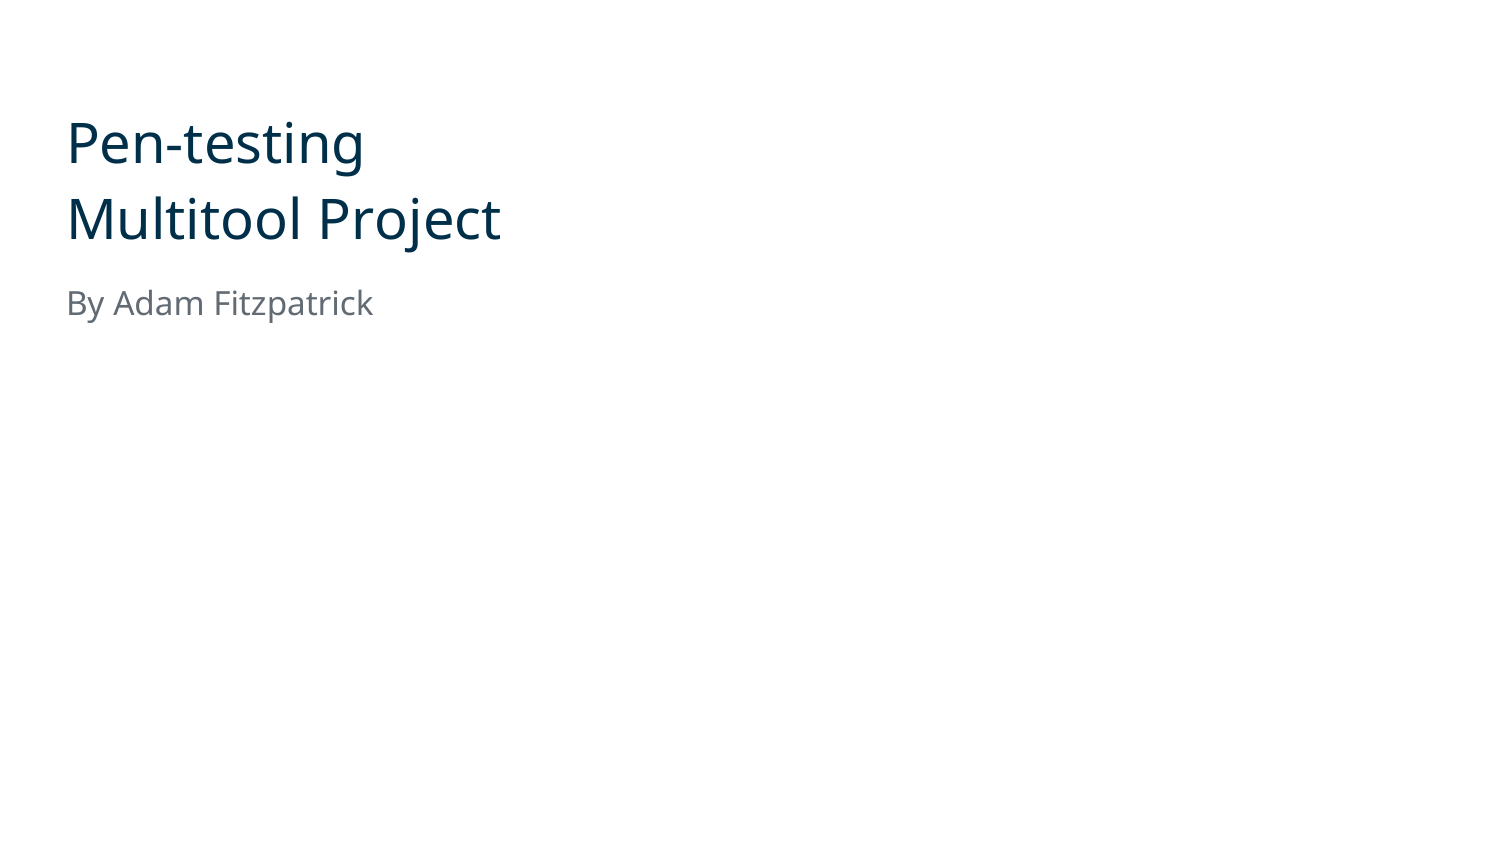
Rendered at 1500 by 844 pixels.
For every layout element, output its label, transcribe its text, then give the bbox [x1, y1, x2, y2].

title Pen-testing Multitool Project [51, 88, 1079, 273]
subtitle By Adam Fitzpatrick [51, 264, 748, 387]
